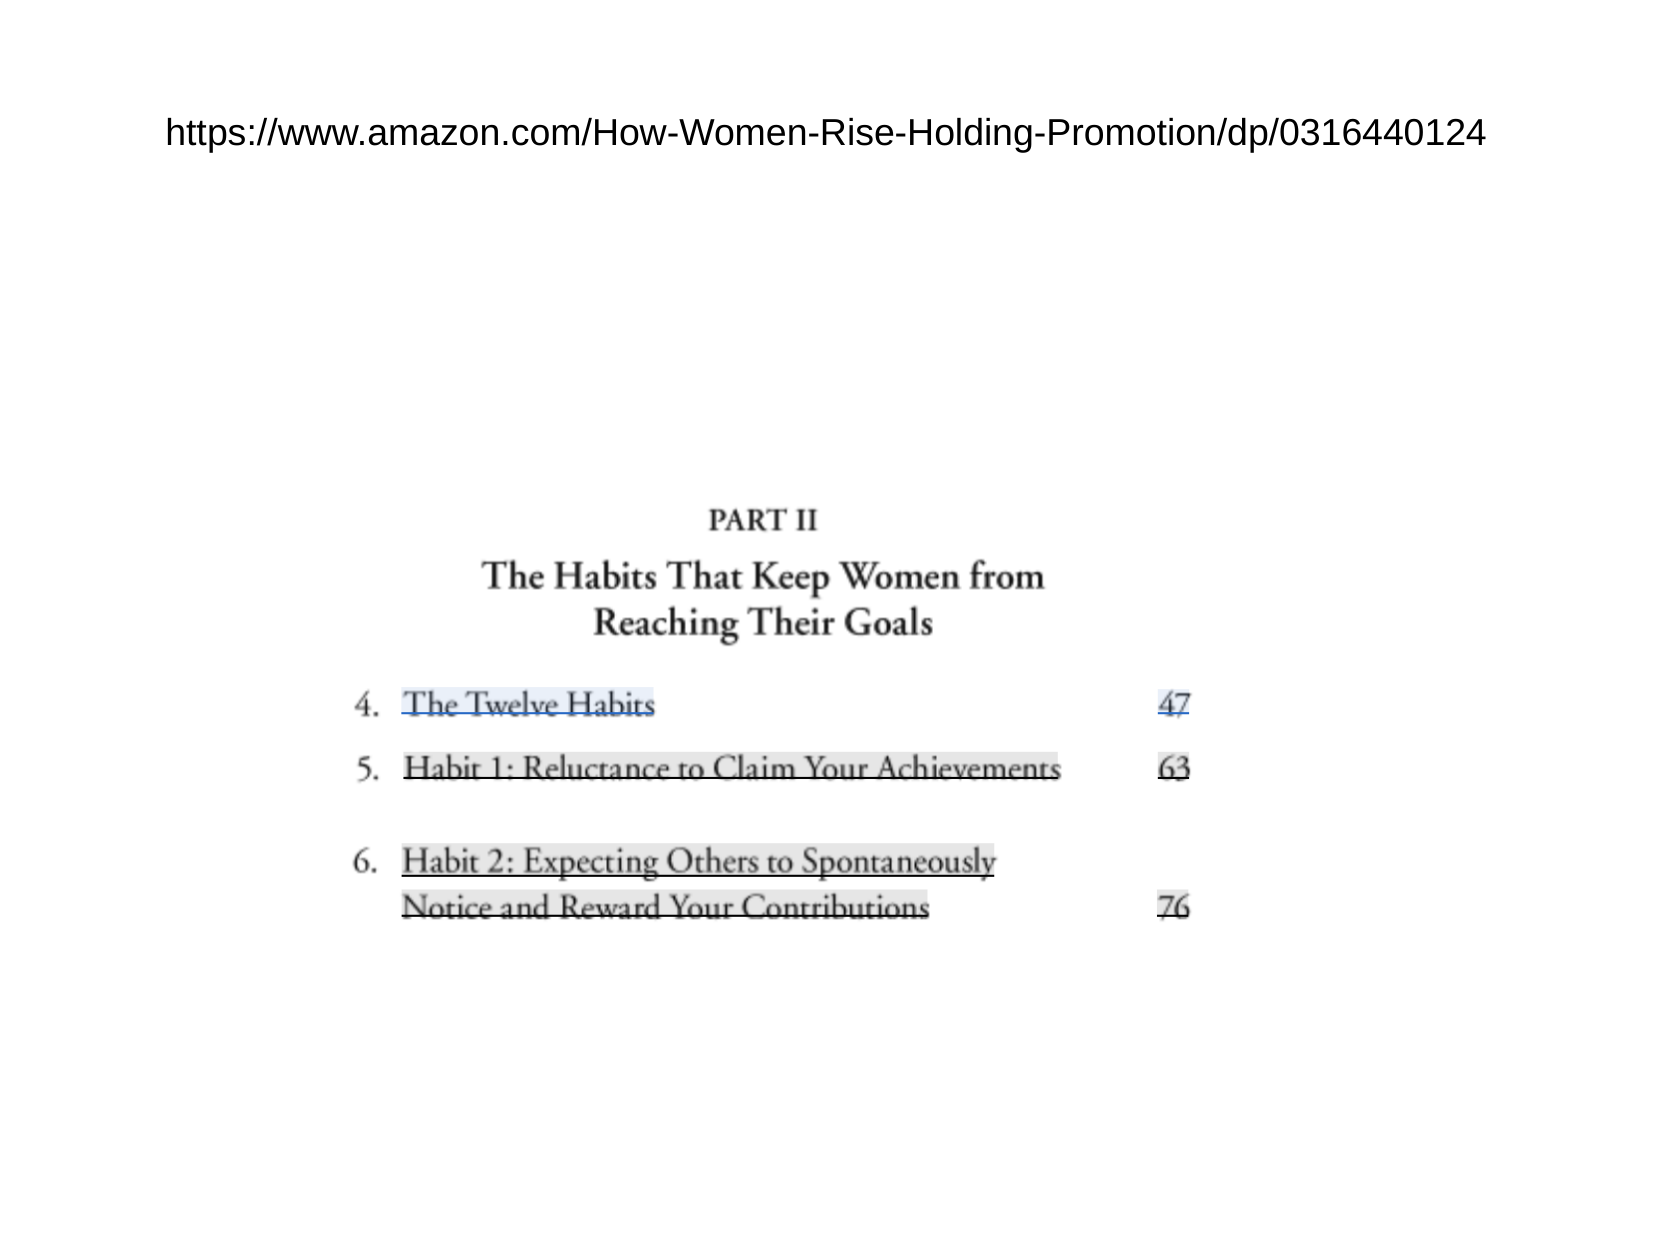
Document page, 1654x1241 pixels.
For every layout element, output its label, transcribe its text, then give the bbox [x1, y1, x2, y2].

title https://www.amazon.com/How-Women-Rise-Holding-Promotion/dp/0316440124 [82, 49, 1571, 257]
picture [293, 497, 1360, 802]
picture [266, 819, 1253, 940]
